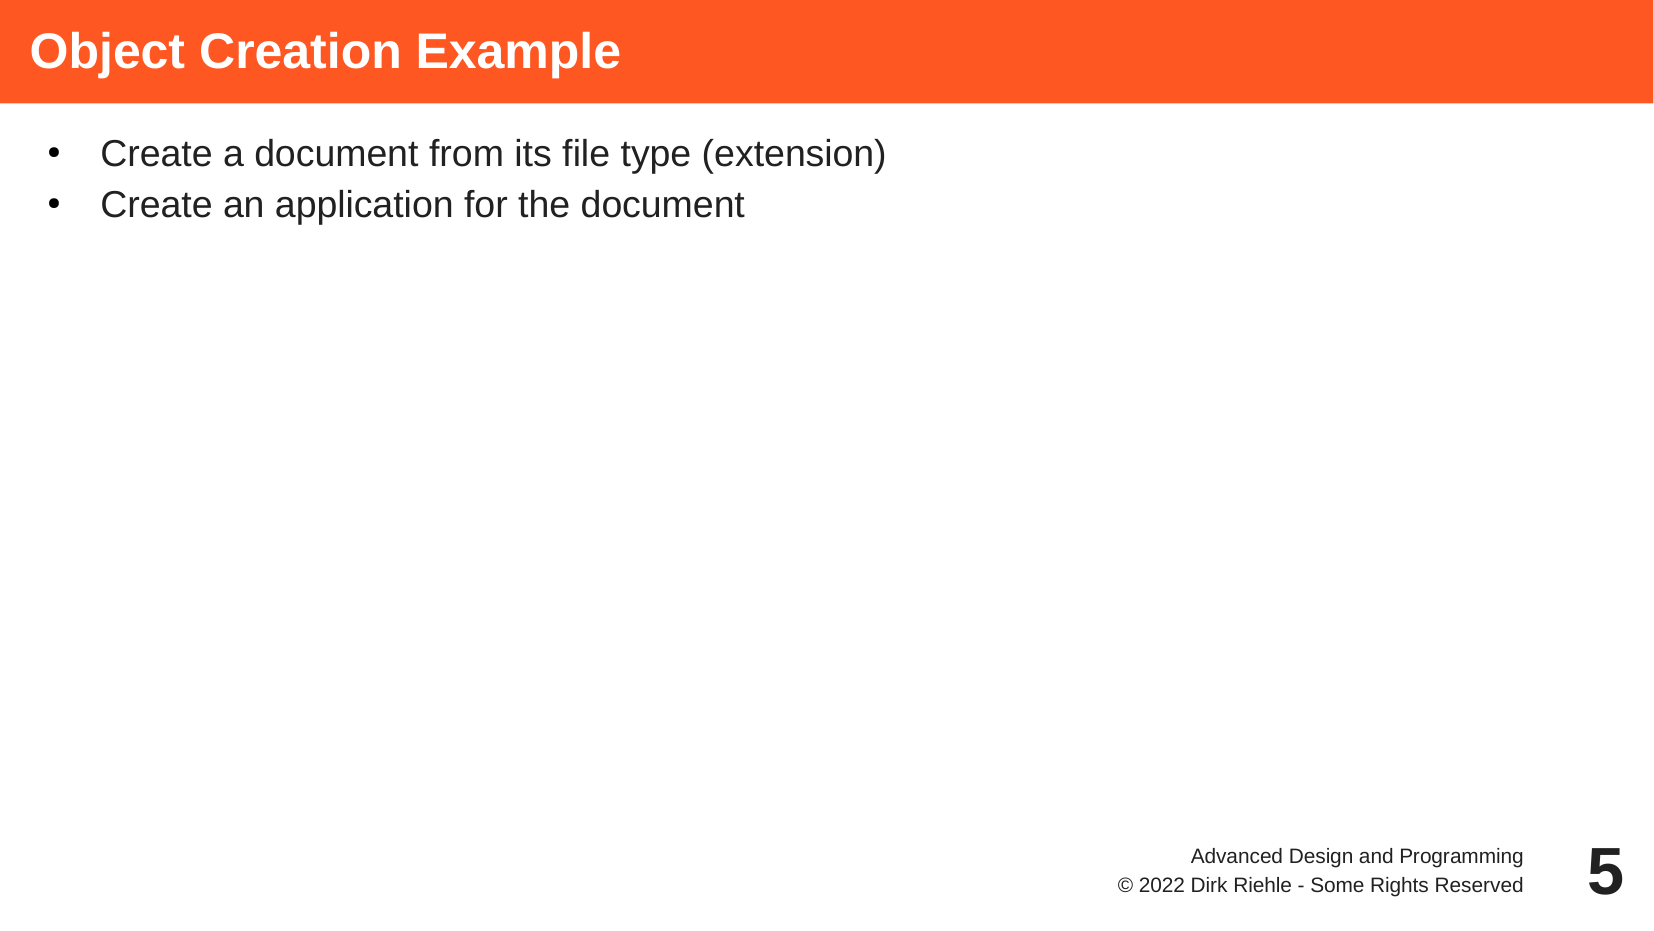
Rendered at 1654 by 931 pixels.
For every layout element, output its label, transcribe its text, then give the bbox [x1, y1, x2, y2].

title Object Creation Example [0, 0, 1654, 104]
list Create a document from its file type (extension) Create an application for the document [29, 132, 1625, 813]
